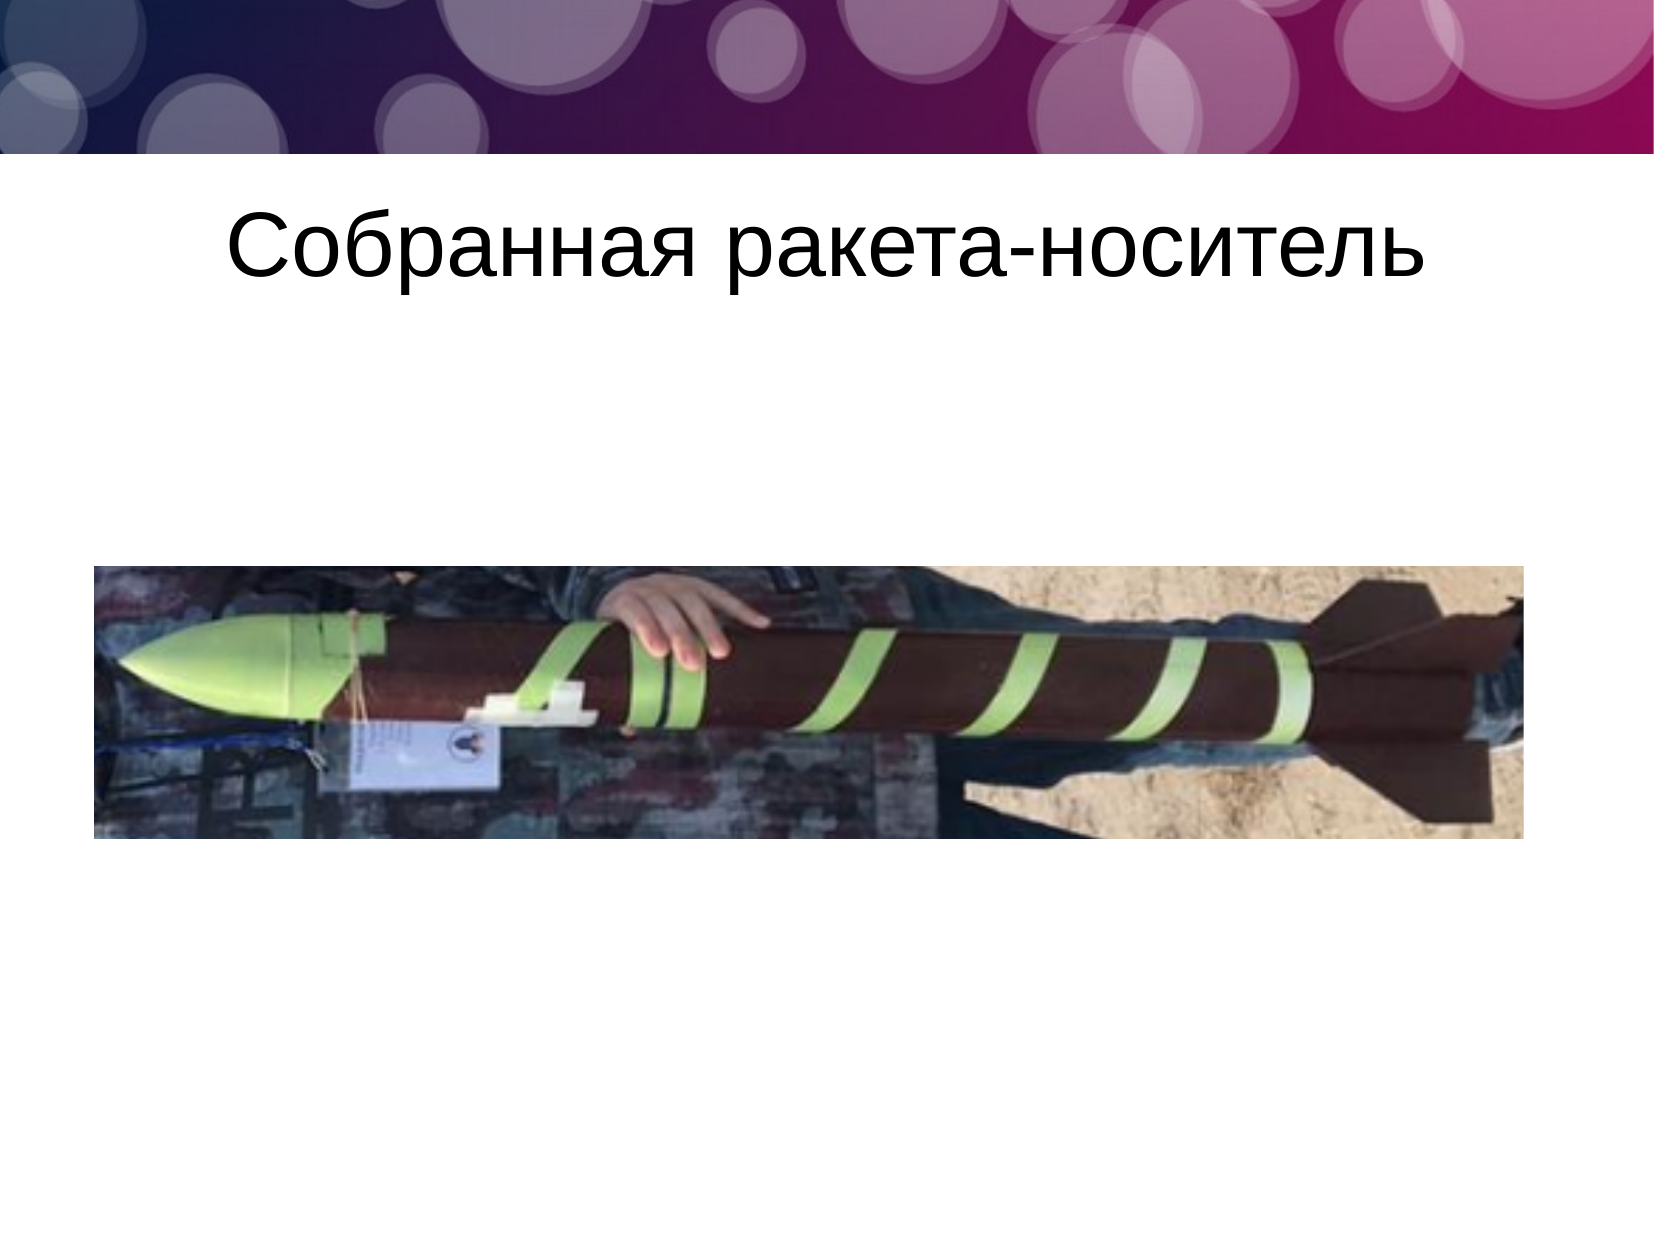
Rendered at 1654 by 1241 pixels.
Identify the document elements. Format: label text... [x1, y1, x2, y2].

picture [0, 0, 1654, 154]
title Собранная ракета-носитель [82, 159, 1571, 331]
picture [94, 566, 1524, 839]
